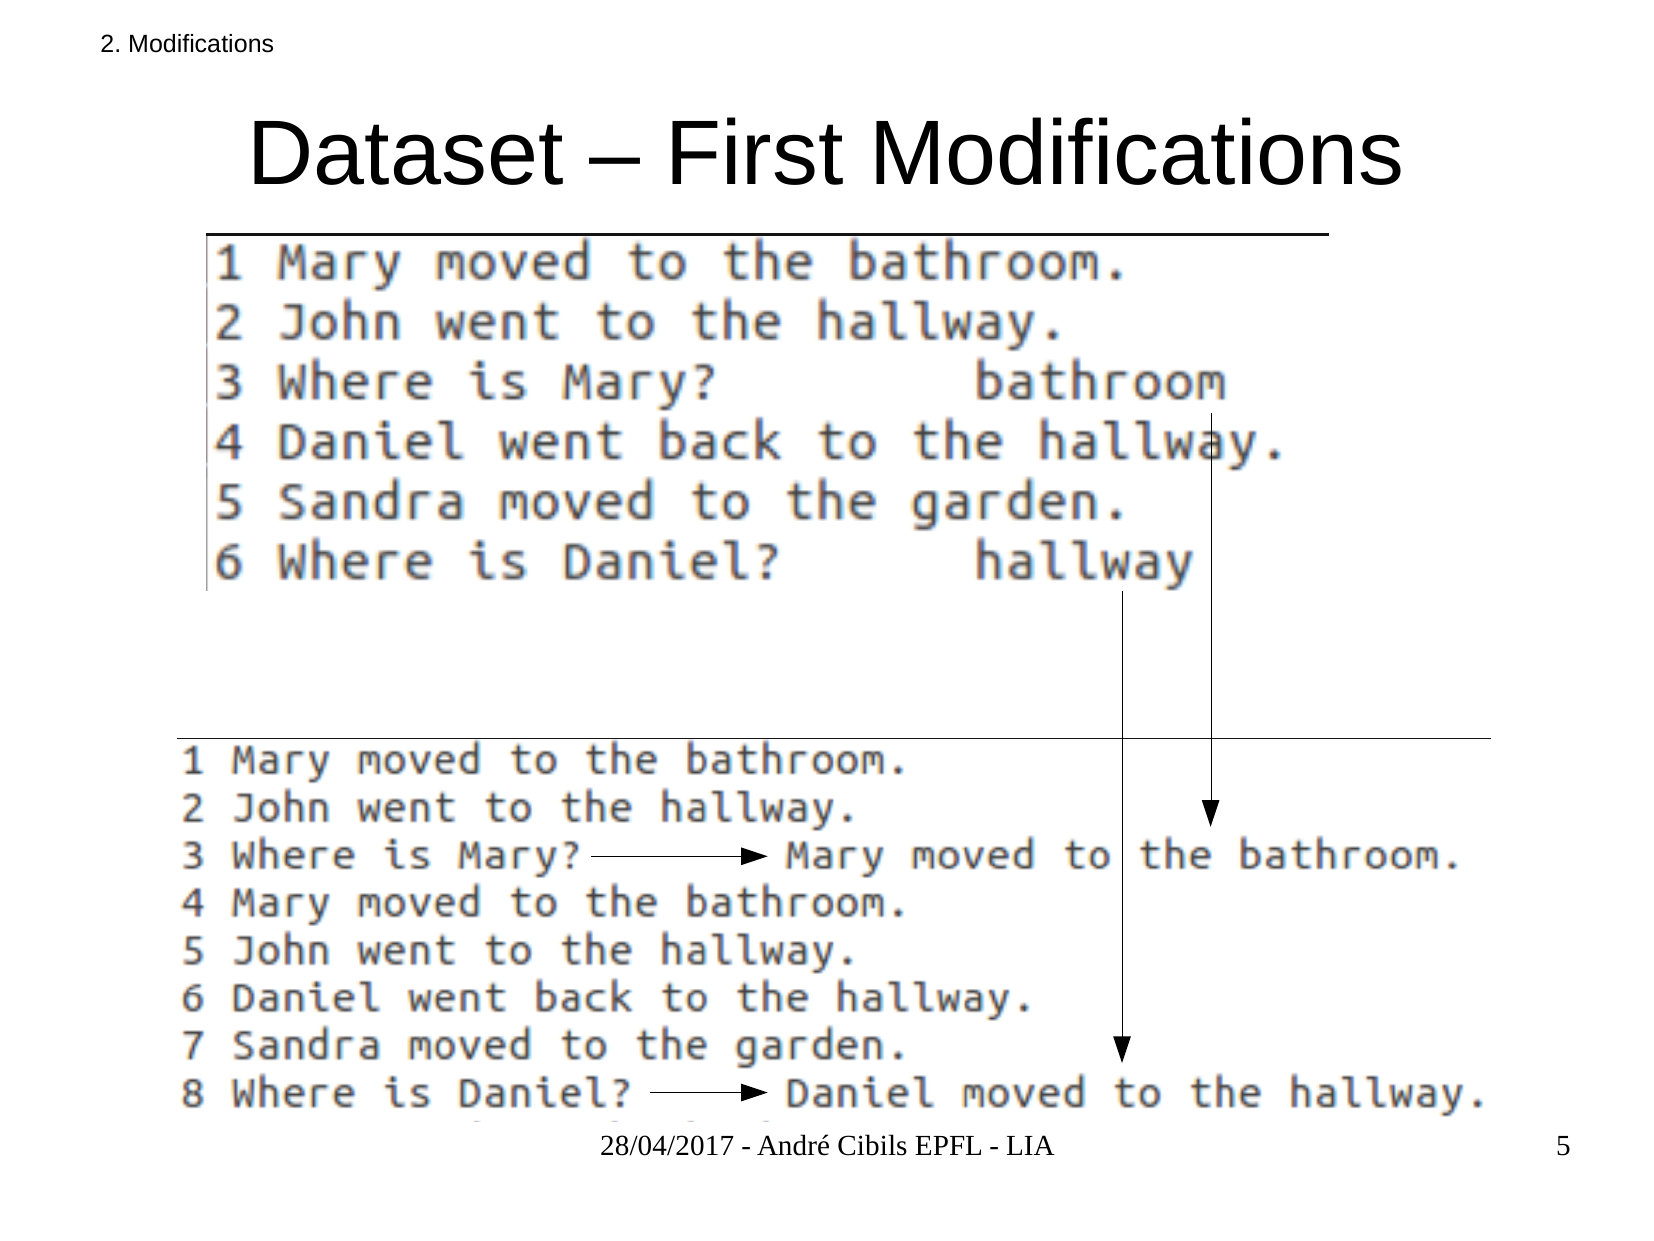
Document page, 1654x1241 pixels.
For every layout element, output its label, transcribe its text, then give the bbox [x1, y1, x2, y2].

picture [206, 233, 1329, 591]
list 2. Modifications [29, 29, 945, 58]
picture [177, 738, 1491, 1123]
title Dataset – First Modifications [82, 49, 1571, 257]
